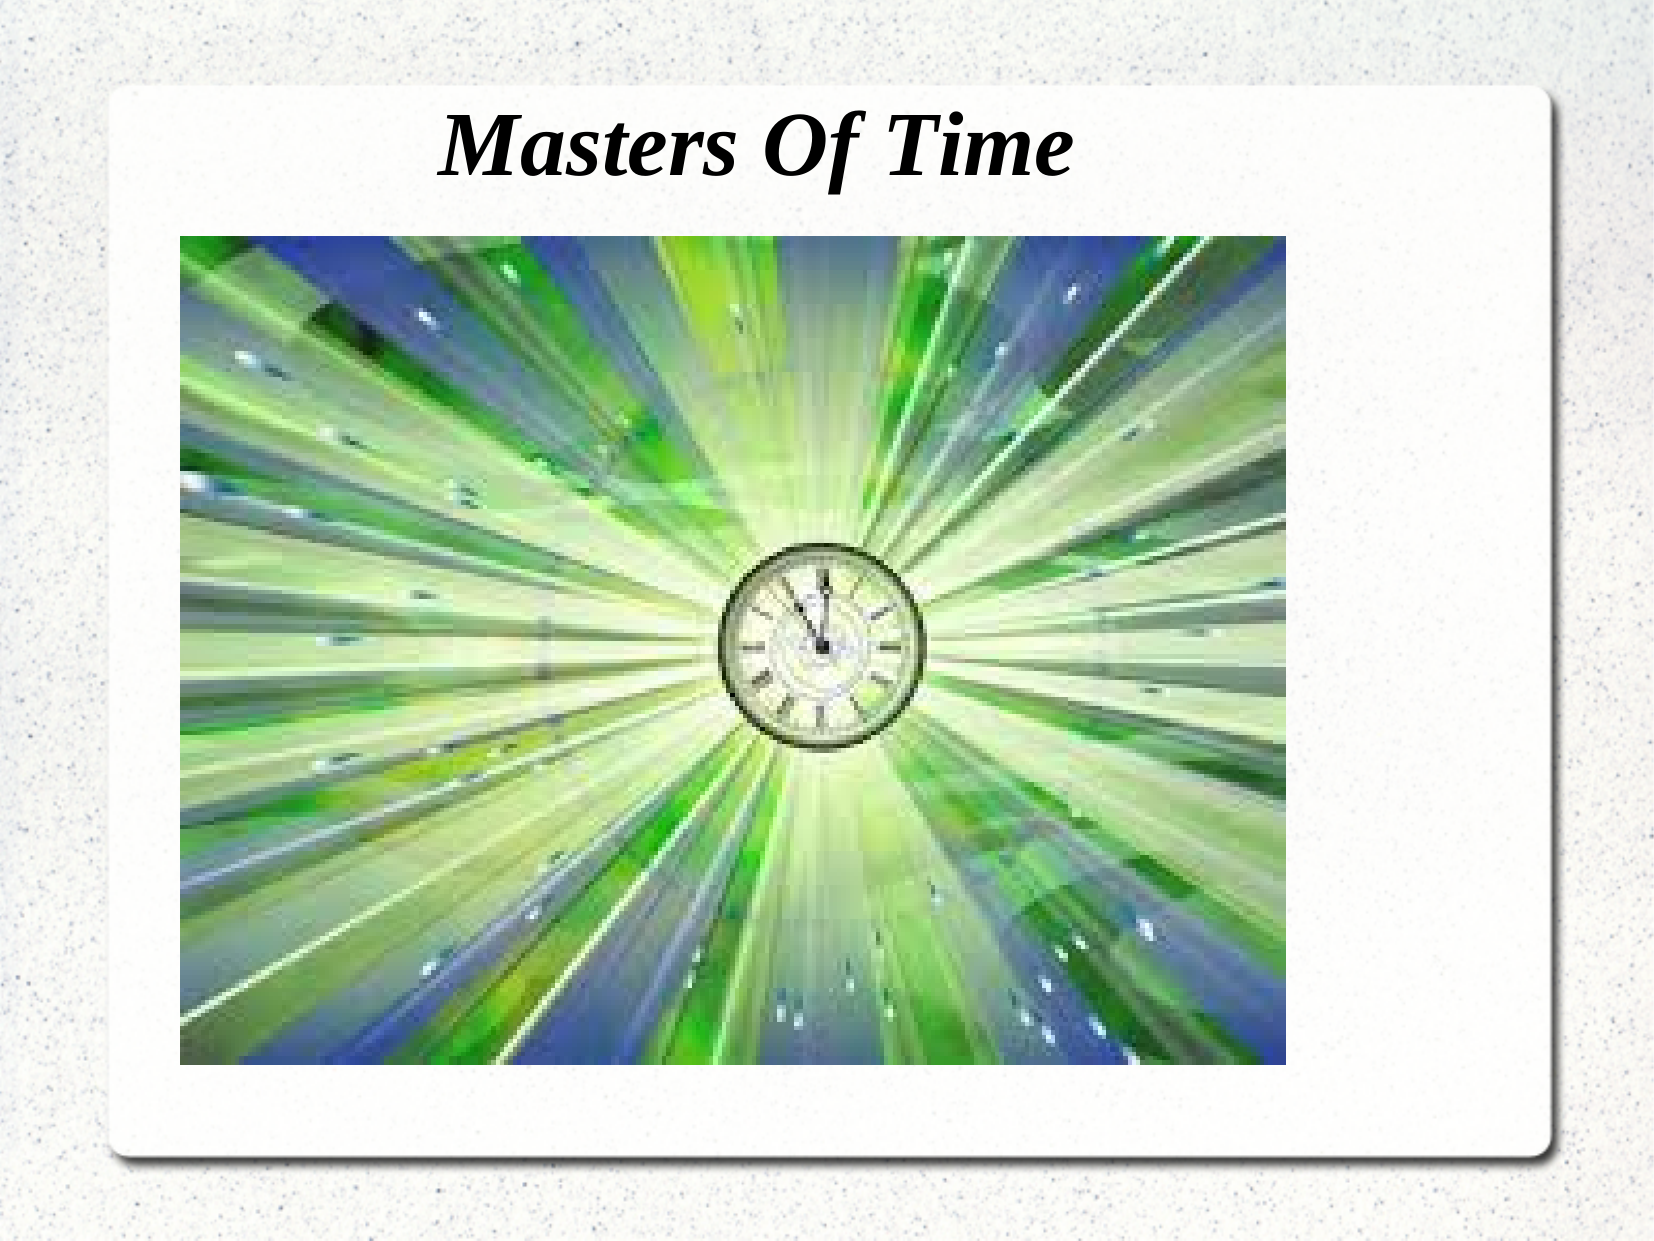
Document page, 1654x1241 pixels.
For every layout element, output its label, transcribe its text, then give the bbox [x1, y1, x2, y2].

text_box Masters Of Time [105, 93, 1411, 196]
picture [0, 0, 1654, 1241]
